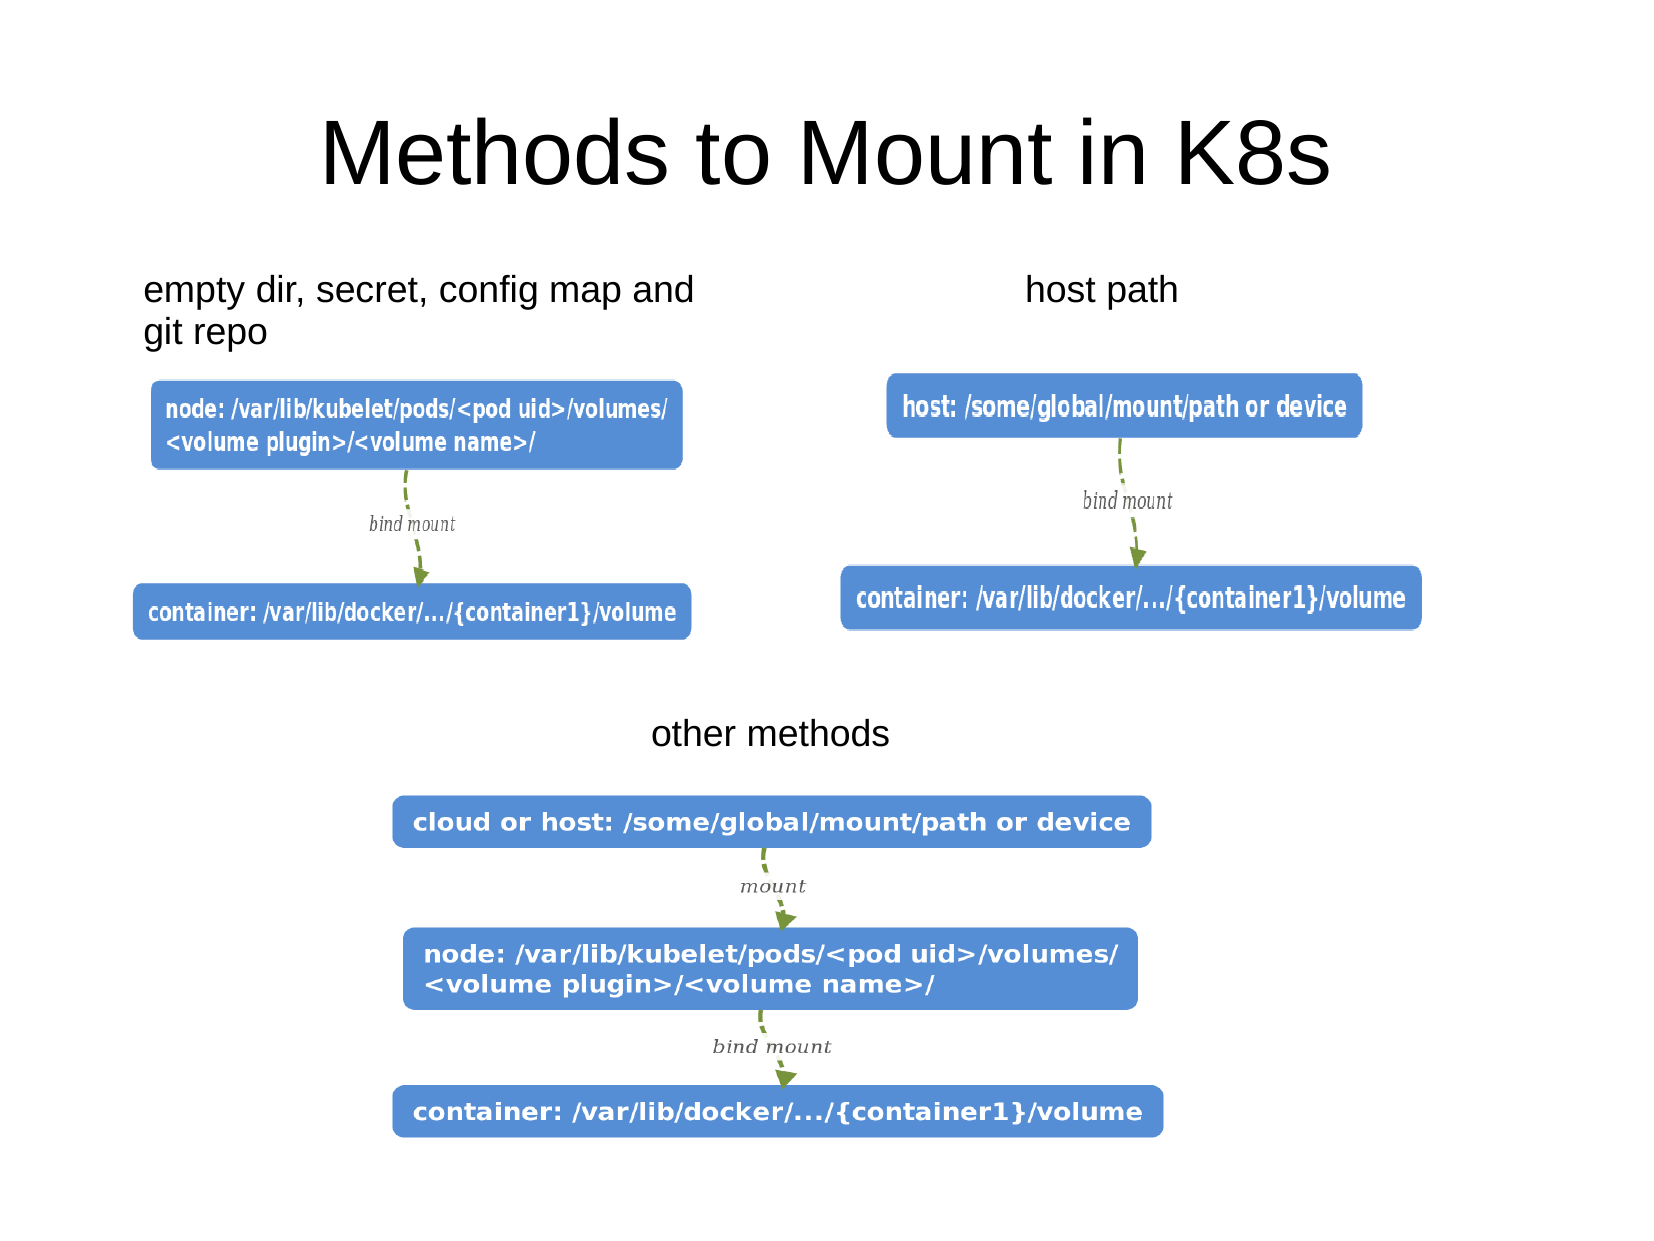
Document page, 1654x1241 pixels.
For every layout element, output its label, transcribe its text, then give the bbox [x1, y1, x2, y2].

picture [380, 785, 1176, 1156]
text_box host path [1010, 261, 1416, 319]
title Methods to Mount in K8s [82, 49, 1571, 257]
picture [812, 342, 1443, 654]
picture [113, 359, 714, 661]
text_box other methods [636, 704, 907, 762]
text_box empty dir, secret, config map and git repo [128, 261, 729, 361]
